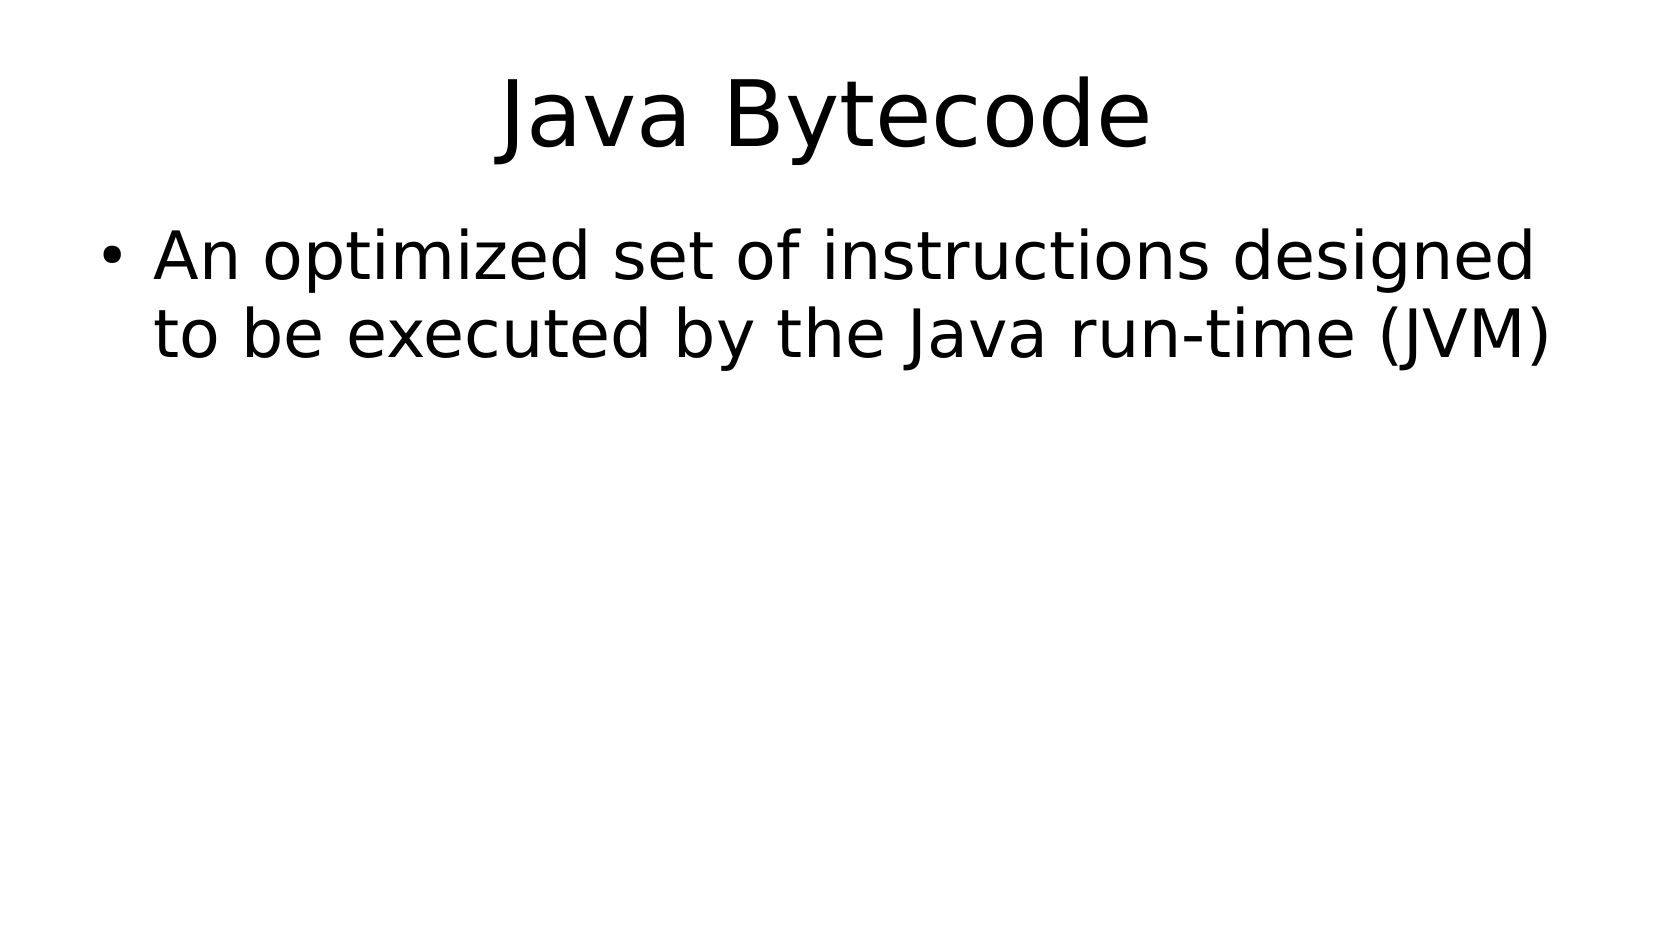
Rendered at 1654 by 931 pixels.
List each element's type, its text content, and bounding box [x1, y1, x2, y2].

list An optimized set of instructions designed to be executed by the Java run-time (JVM) [82, 217, 1571, 758]
title Java Bytecode [82, 37, 1571, 193]
